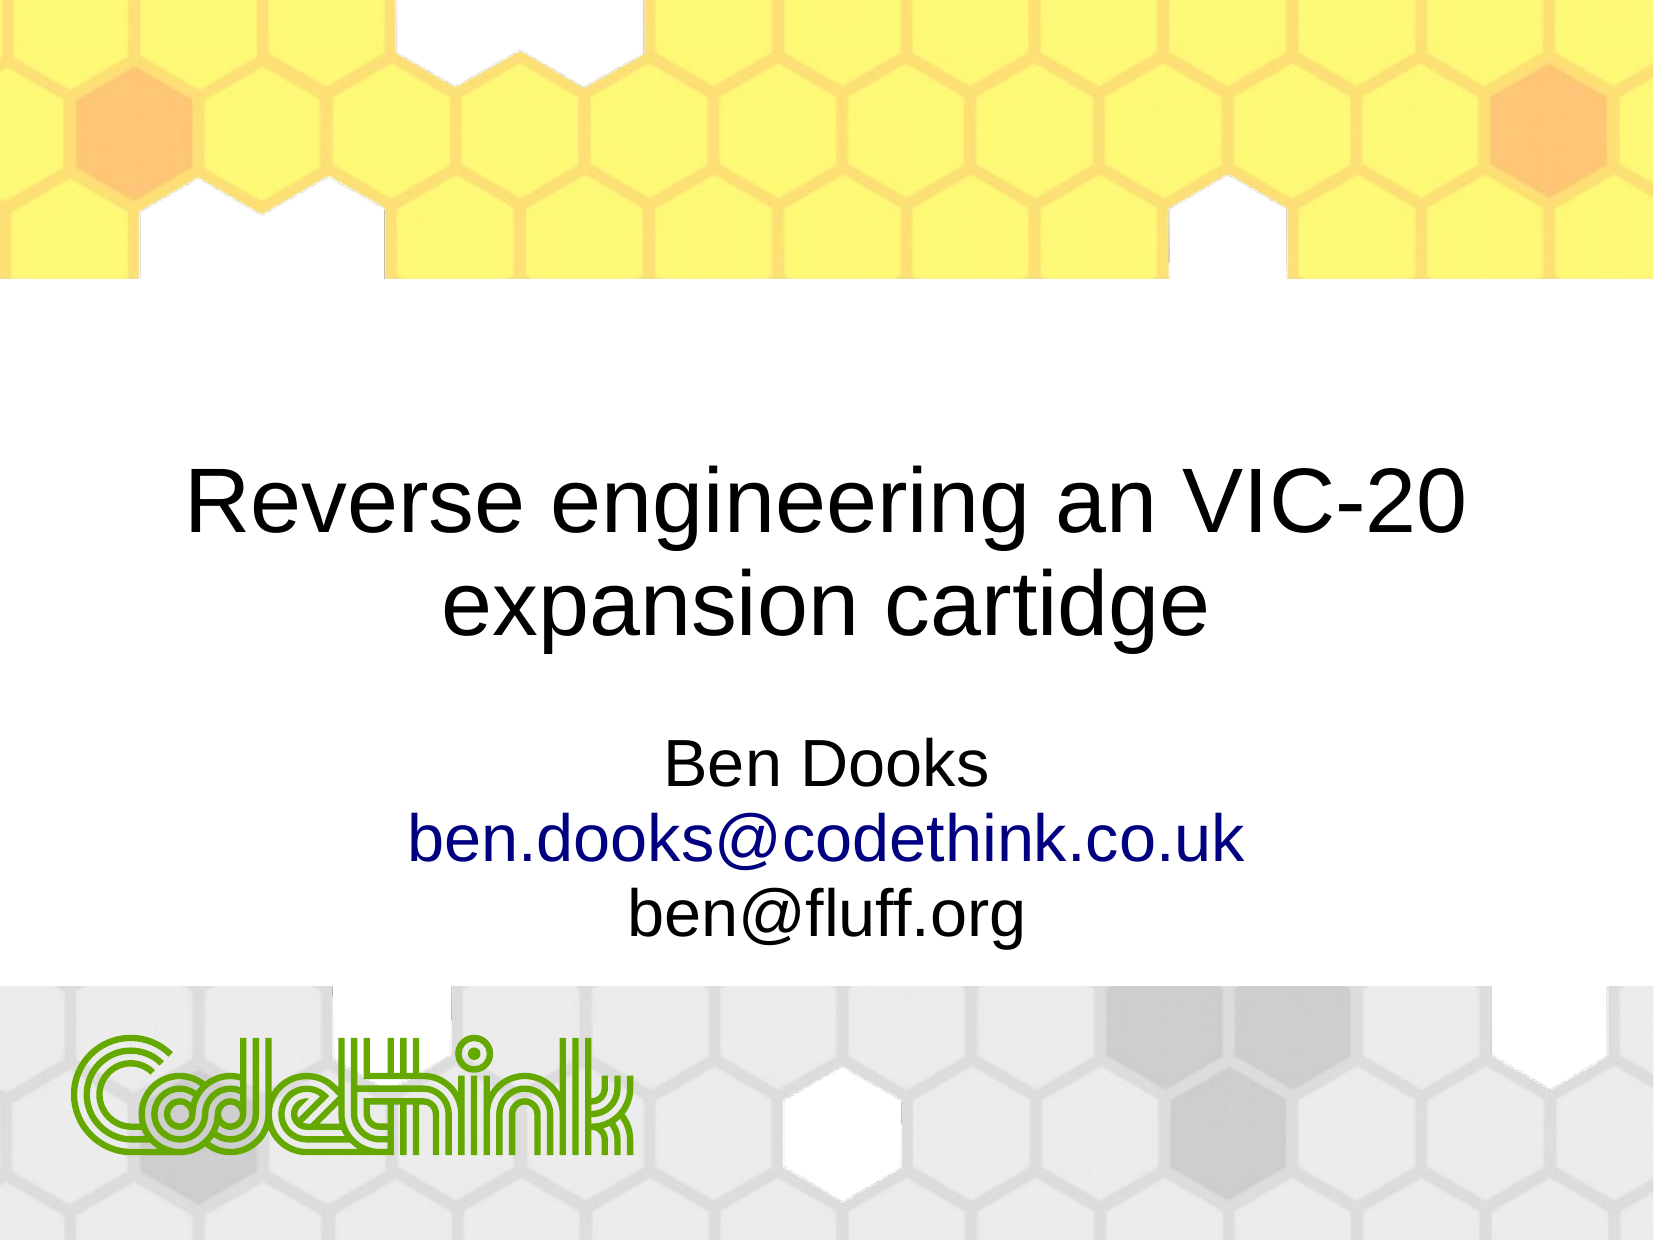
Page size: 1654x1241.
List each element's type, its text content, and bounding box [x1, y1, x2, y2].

picture [0, 0, 1654, 279]
title Reverse engineering an VIC-20 expansion cartidge [82, 418, 1571, 686]
subtitle Ben Dooks ben.dooks@codethink.co.uk ben@fluff.org [82, 726, 1571, 951]
